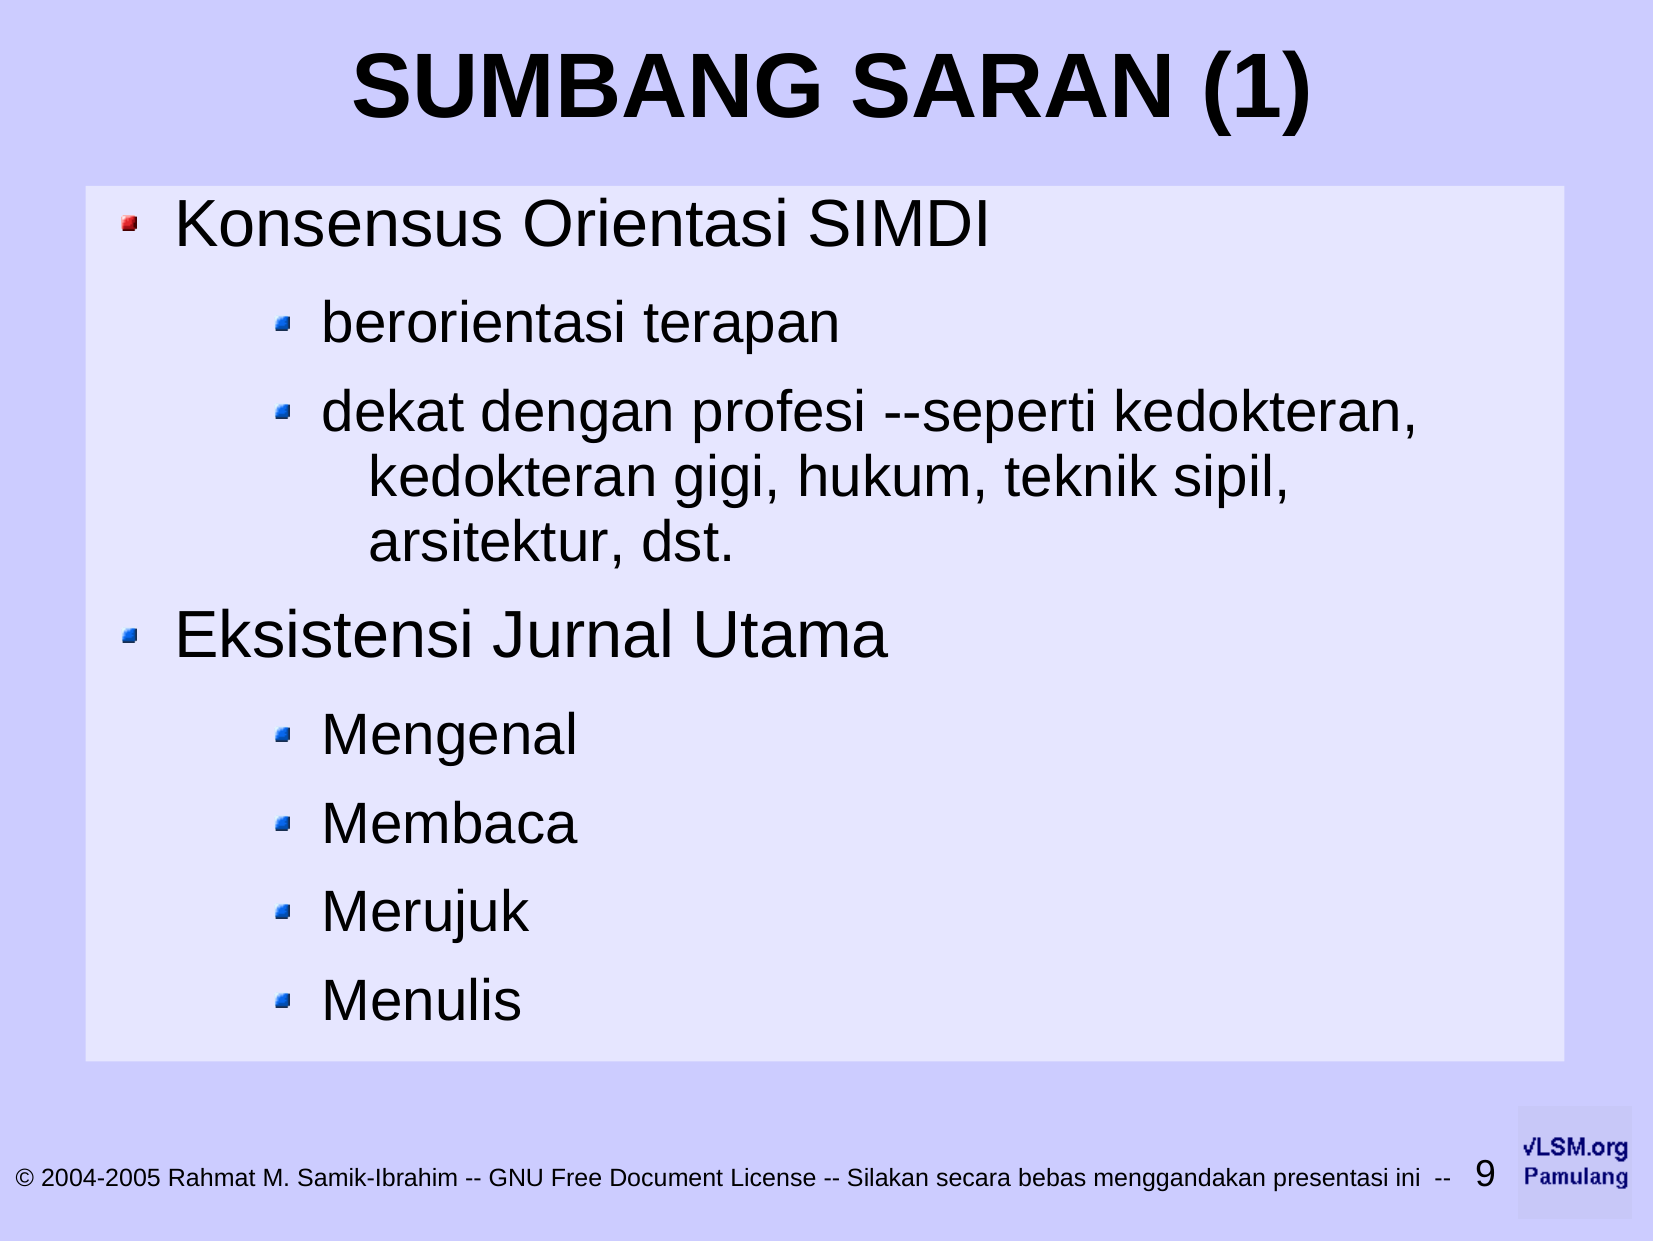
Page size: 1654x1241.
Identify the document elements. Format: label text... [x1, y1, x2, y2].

title SUMBANG SARAN (1) [40, 31, 1625, 142]
list Konsensus Orientasi SIMDI berorientasi terapan dekat dengan profesi --seperti kedokteran, kedokteran gigi, hukum, teknik sipil, arsitektur, dst. Eksistensi Jurnal Utama Mengenal Membaca Merujuk Menulis [85, 185, 1565, 1062]
picture [1518, 1106, 1632, 1219]
